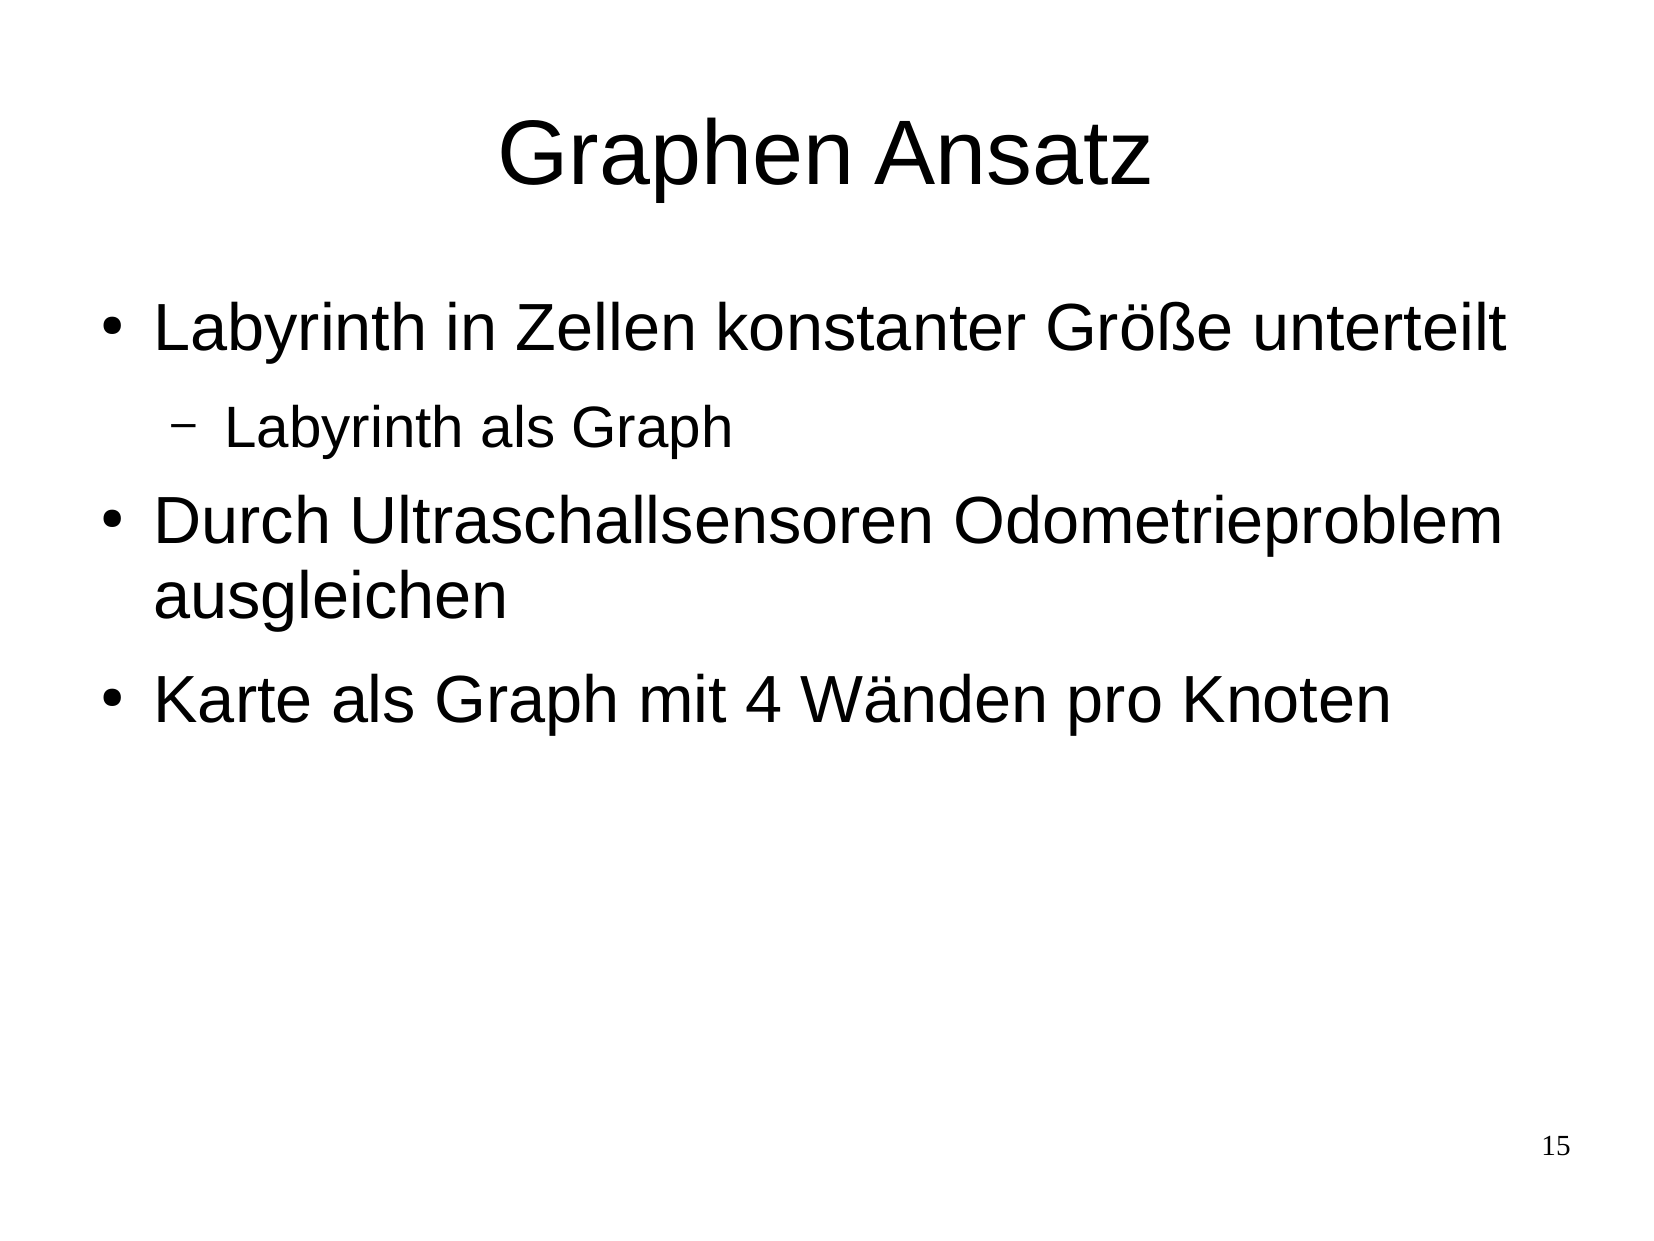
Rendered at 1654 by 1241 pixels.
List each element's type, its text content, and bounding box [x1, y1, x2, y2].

title Graphen Ansatz [82, 49, 1571, 257]
list Labyrinth in Zellen konstanter Größe unterteilt Labyrinth als Graph Durch Ultraschallsensoren Odometrieproblem ausgleichen Karte als Graph mit 4 Wänden pro Knoten [82, 290, 1538, 1010]
